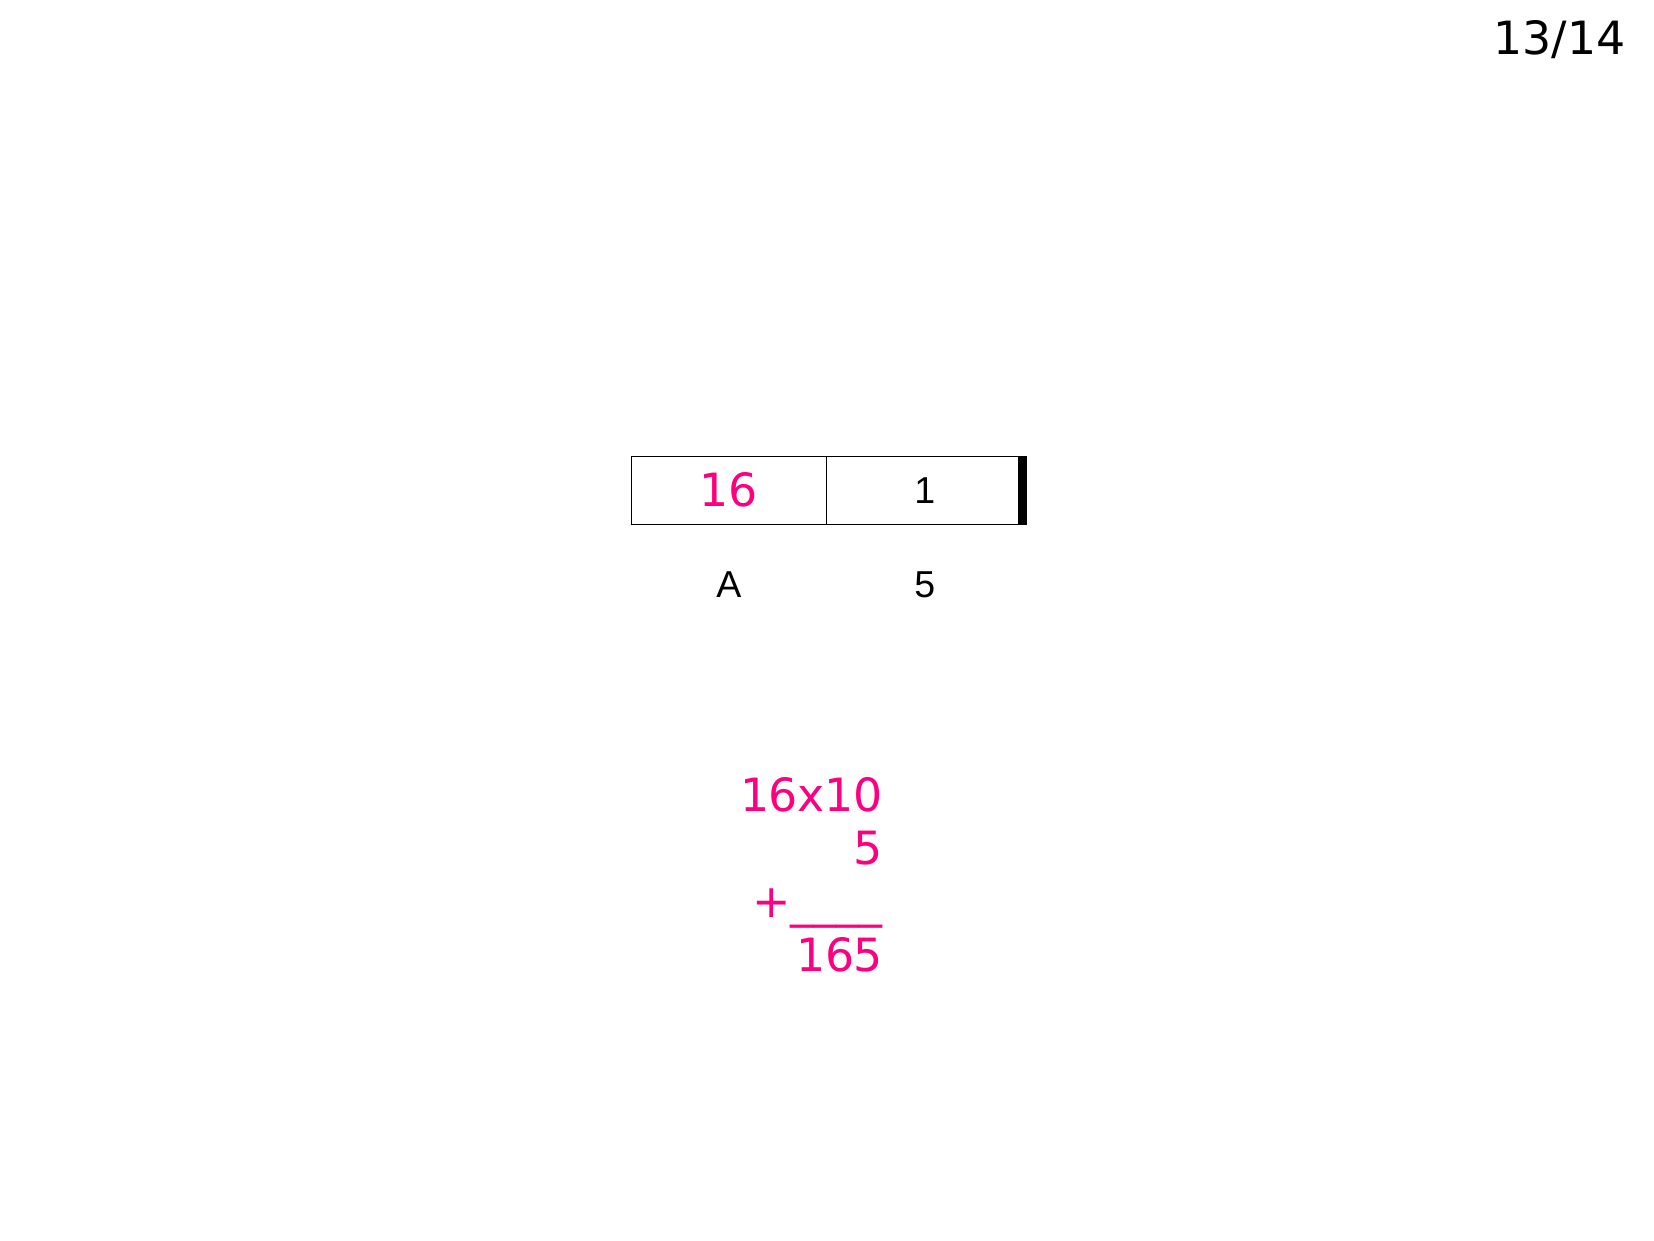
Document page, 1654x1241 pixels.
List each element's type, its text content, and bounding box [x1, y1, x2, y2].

table_cell A [631, 525, 827, 645]
table_header 16 [632, 457, 826, 524]
table_cell 5 [827, 525, 1023, 645]
text_box 16x10 5 +____ 165 [724, 761, 898, 990]
table_header 1 [827, 457, 1018, 524]
